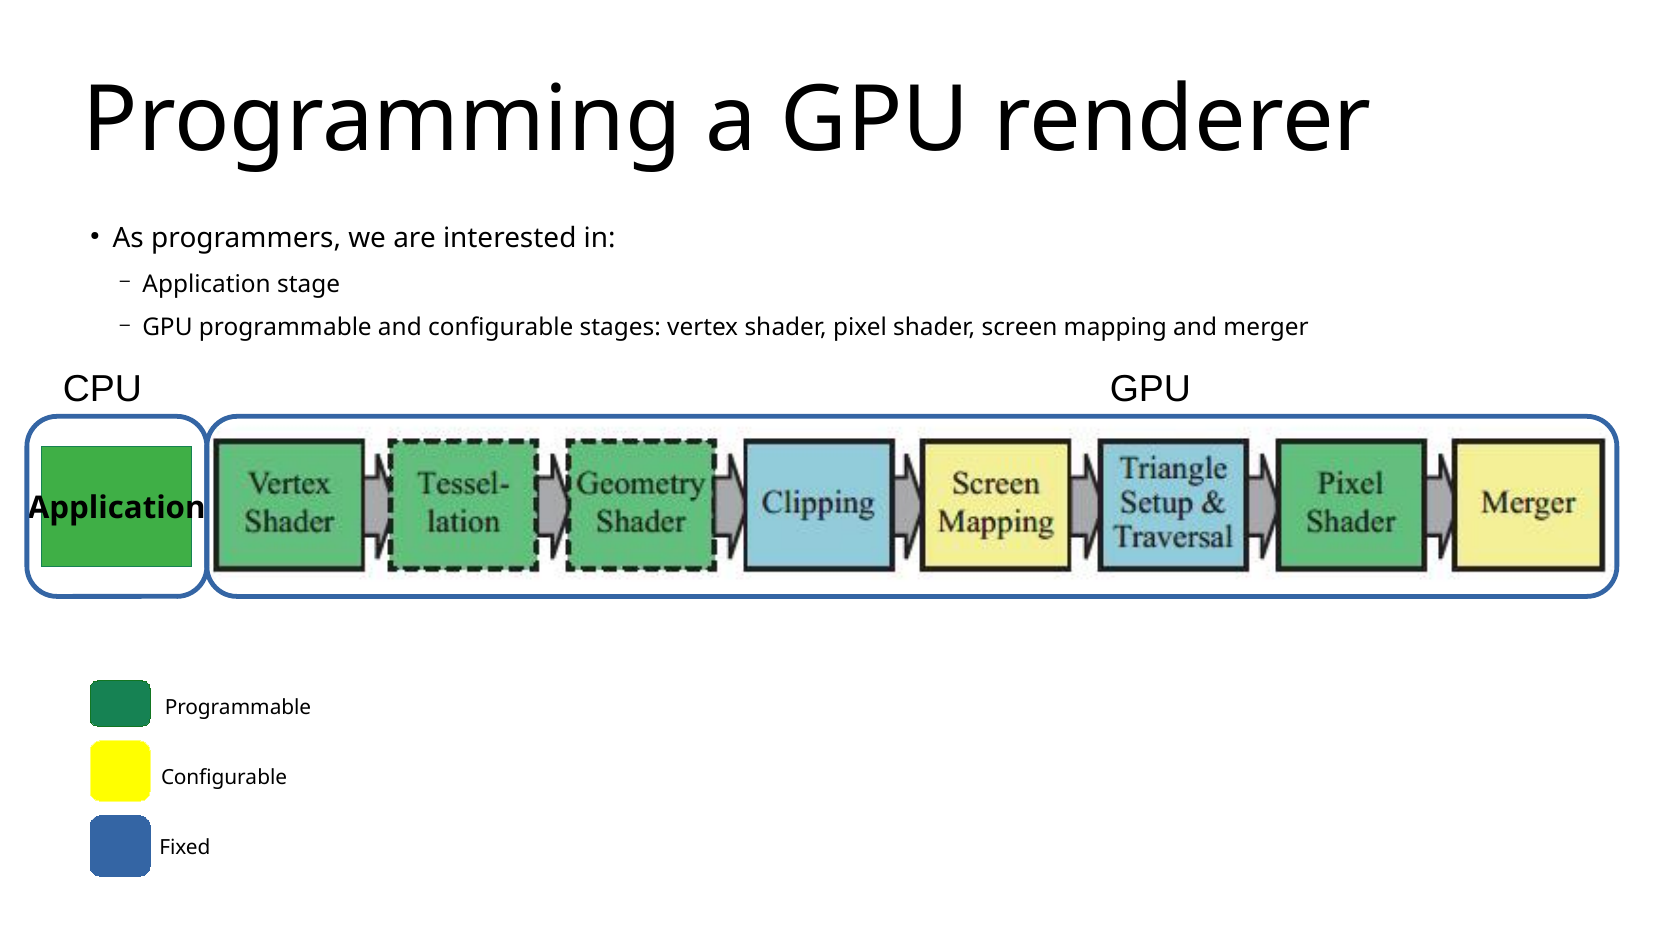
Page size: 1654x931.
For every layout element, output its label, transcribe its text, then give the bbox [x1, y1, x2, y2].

picture [1242, 397, 1651, 597]
text_box [90, 815, 151, 877]
text_box Configurable [146, 754, 272, 796]
text_box [90, 740, 151, 802]
list As programmers, we are interested in: Application stage GPU programmable and configurable stages: vertex shader, pixel shader, screen mapping and merger [82, 217, 1571, 346]
picture [182, 574, 232, 597]
title Programming a GPU renderer [82, 37, 1571, 193]
picture [196, 397, 1095, 439]
text_box Programmable [150, 685, 289, 726]
text_box CPU [48, 360, 196, 501]
text_box [26, 416, 1617, 597]
text_box [90, 680, 150, 727]
text_box Fixed [144, 825, 214, 866]
text_box GPU [1095, 360, 1242, 501]
